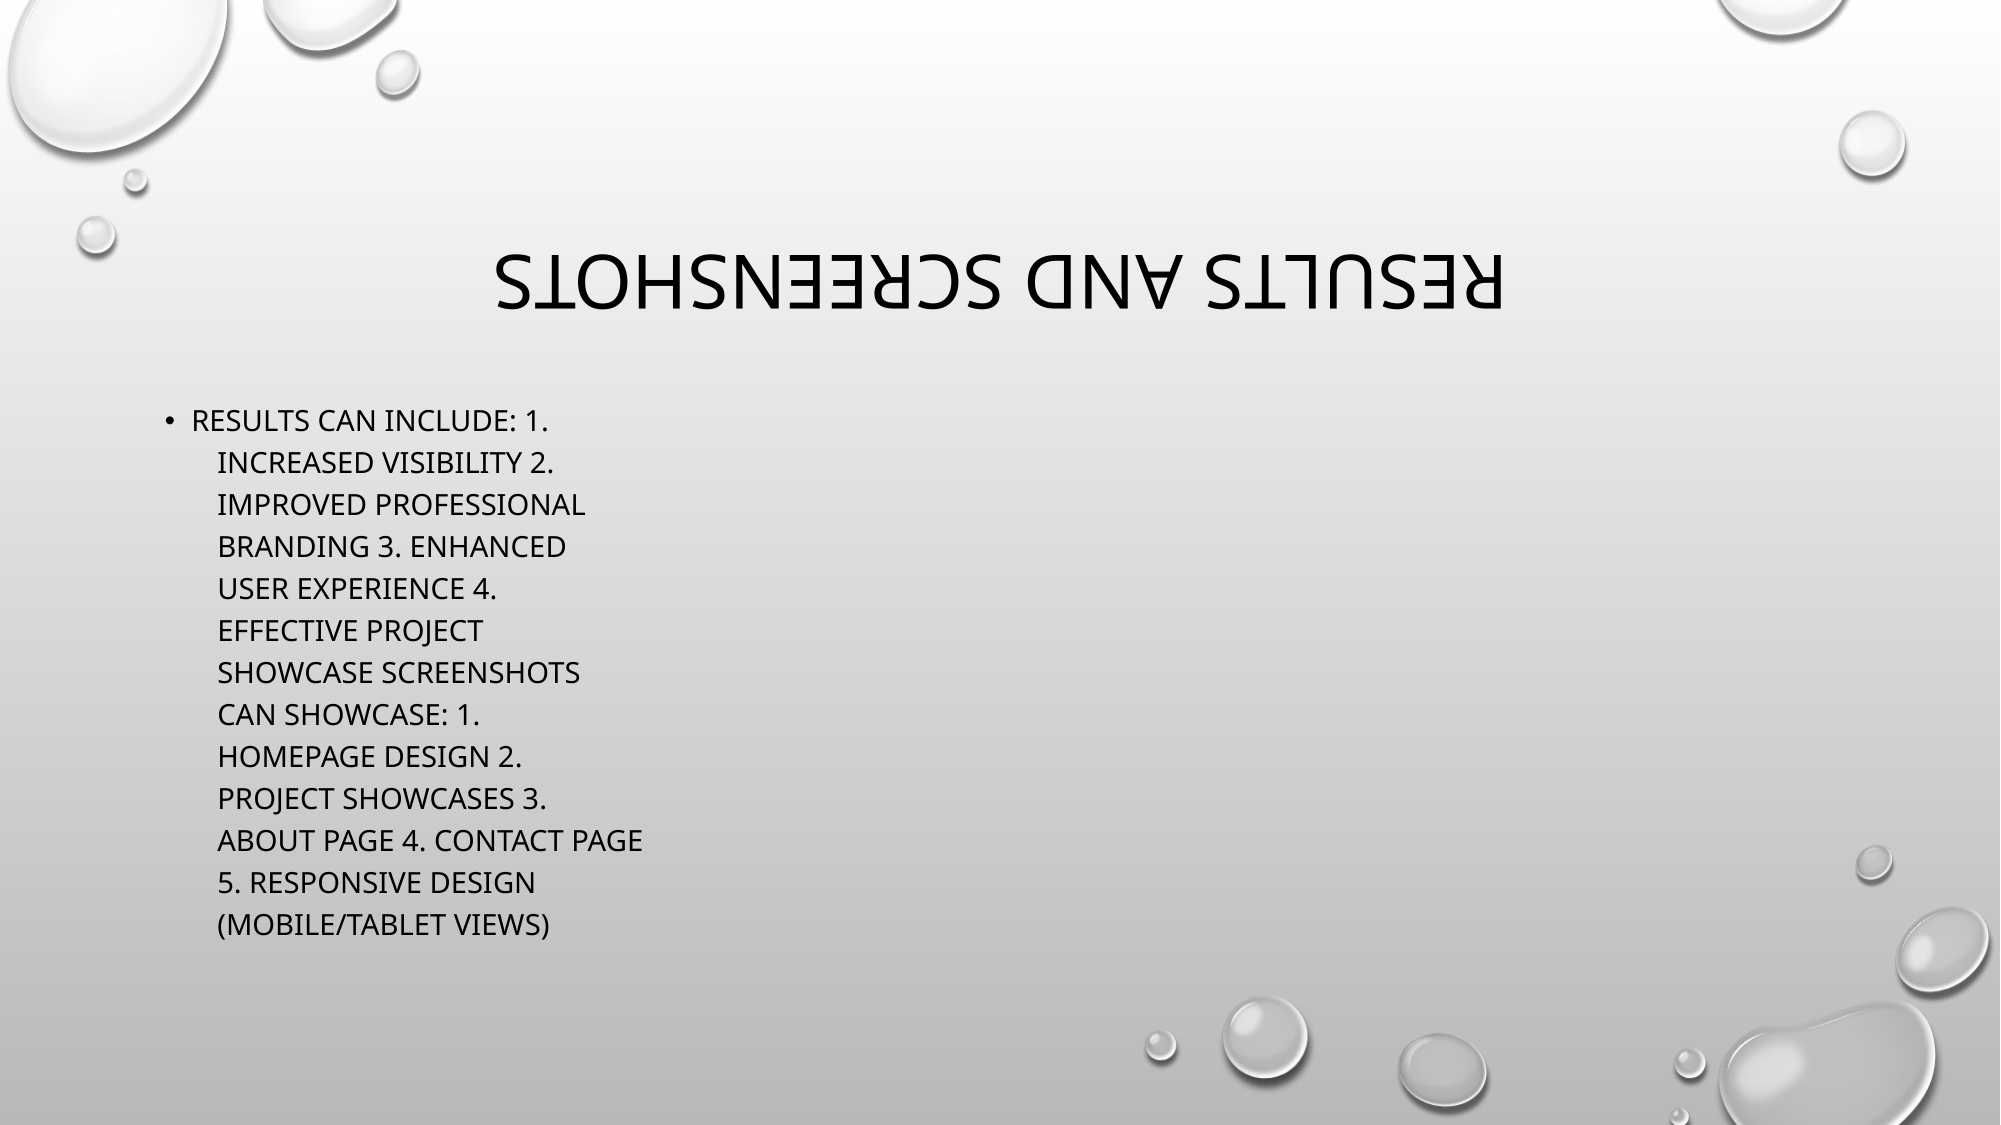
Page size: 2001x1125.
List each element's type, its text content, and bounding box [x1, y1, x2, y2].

title Results and screenshots [149, 0, 1851, 823]
list Results can include: 1. Increased visibility 2. Improved professional branding 3. Enhanced user experience 4. Effective project showcase Screenshots can showcase: 1. Homepage design 2. Project showcases 3. About page 4. Contact page 5. Responsive design (mobile/tablet views) [149, 388, 659, 950]
